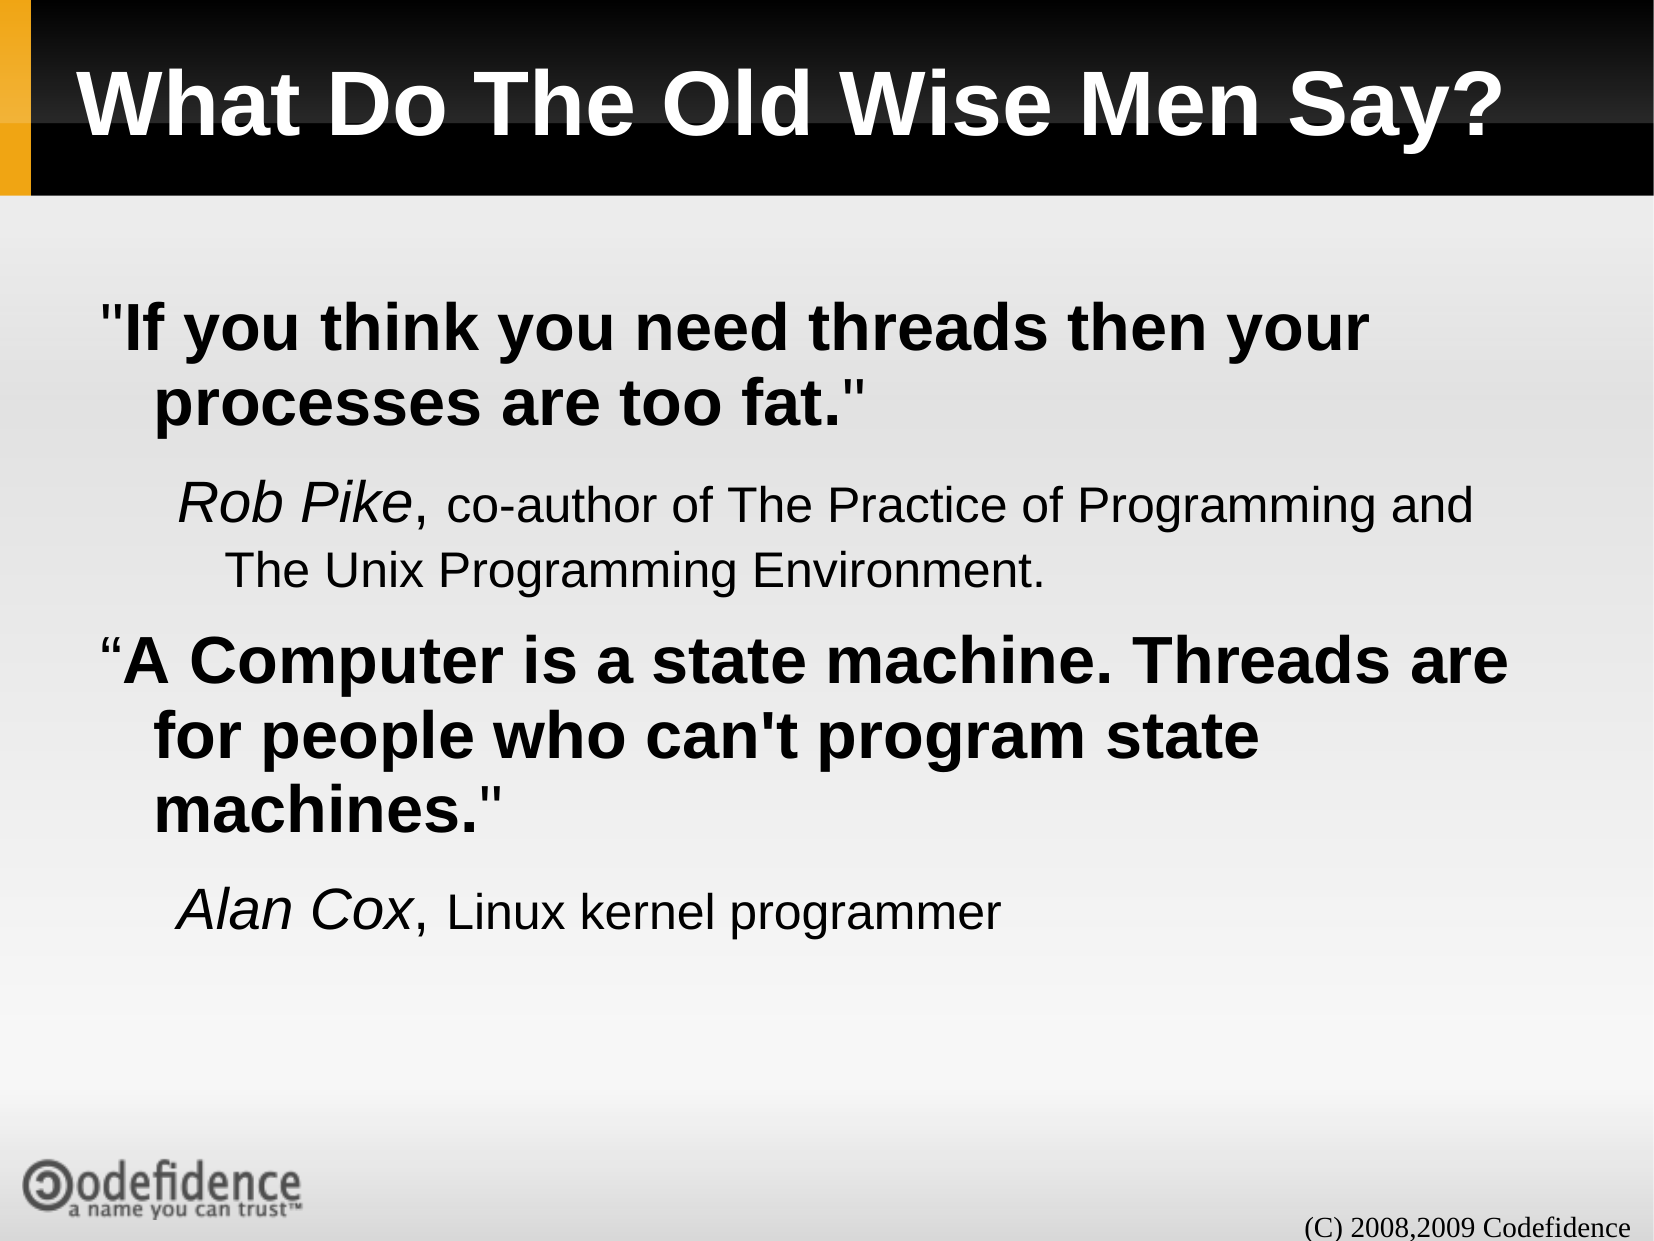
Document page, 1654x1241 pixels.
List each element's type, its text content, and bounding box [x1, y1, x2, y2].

picture [0, 0, 1654, 1241]
title What Do The Old Wise Men Say? [76, 0, 1565, 208]
list "If you think you need threads then your processes are too fat." Rob Pike, co-author of The Practice of Programming and The Unix Programming Environment. “A Computer is a state machine. Threads are for people who can't program state machines." Alan Cox, Linux kernel programmer [82, 290, 1571, 1094]
